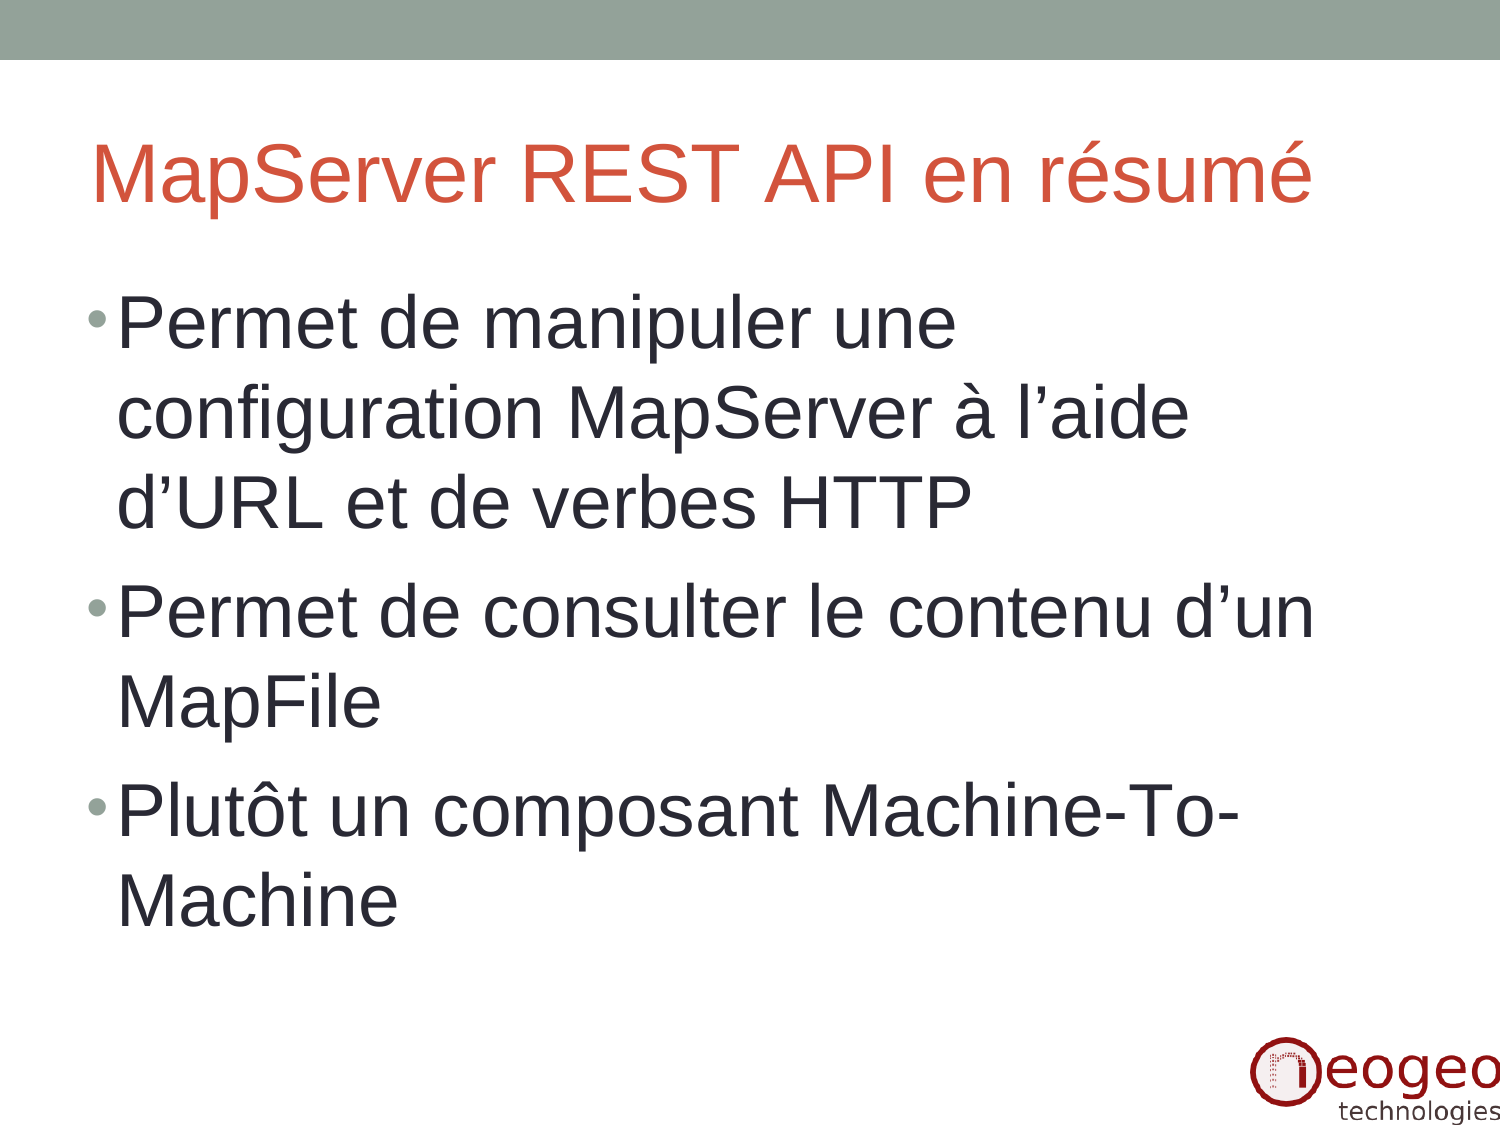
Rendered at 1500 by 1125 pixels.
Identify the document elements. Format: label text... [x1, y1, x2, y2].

list Permet de manipuler une configuration MapServer à l’aide d’URL et de verbes HTTP Permet de consulter le contenu d’un MapFile Plutôt un composant Machine-To-Machine [71, 266, 1406, 934]
title MapServer REST API en résumé [75, 87, 1426, 250]
picture [1250, 1037, 1500, 1125]
